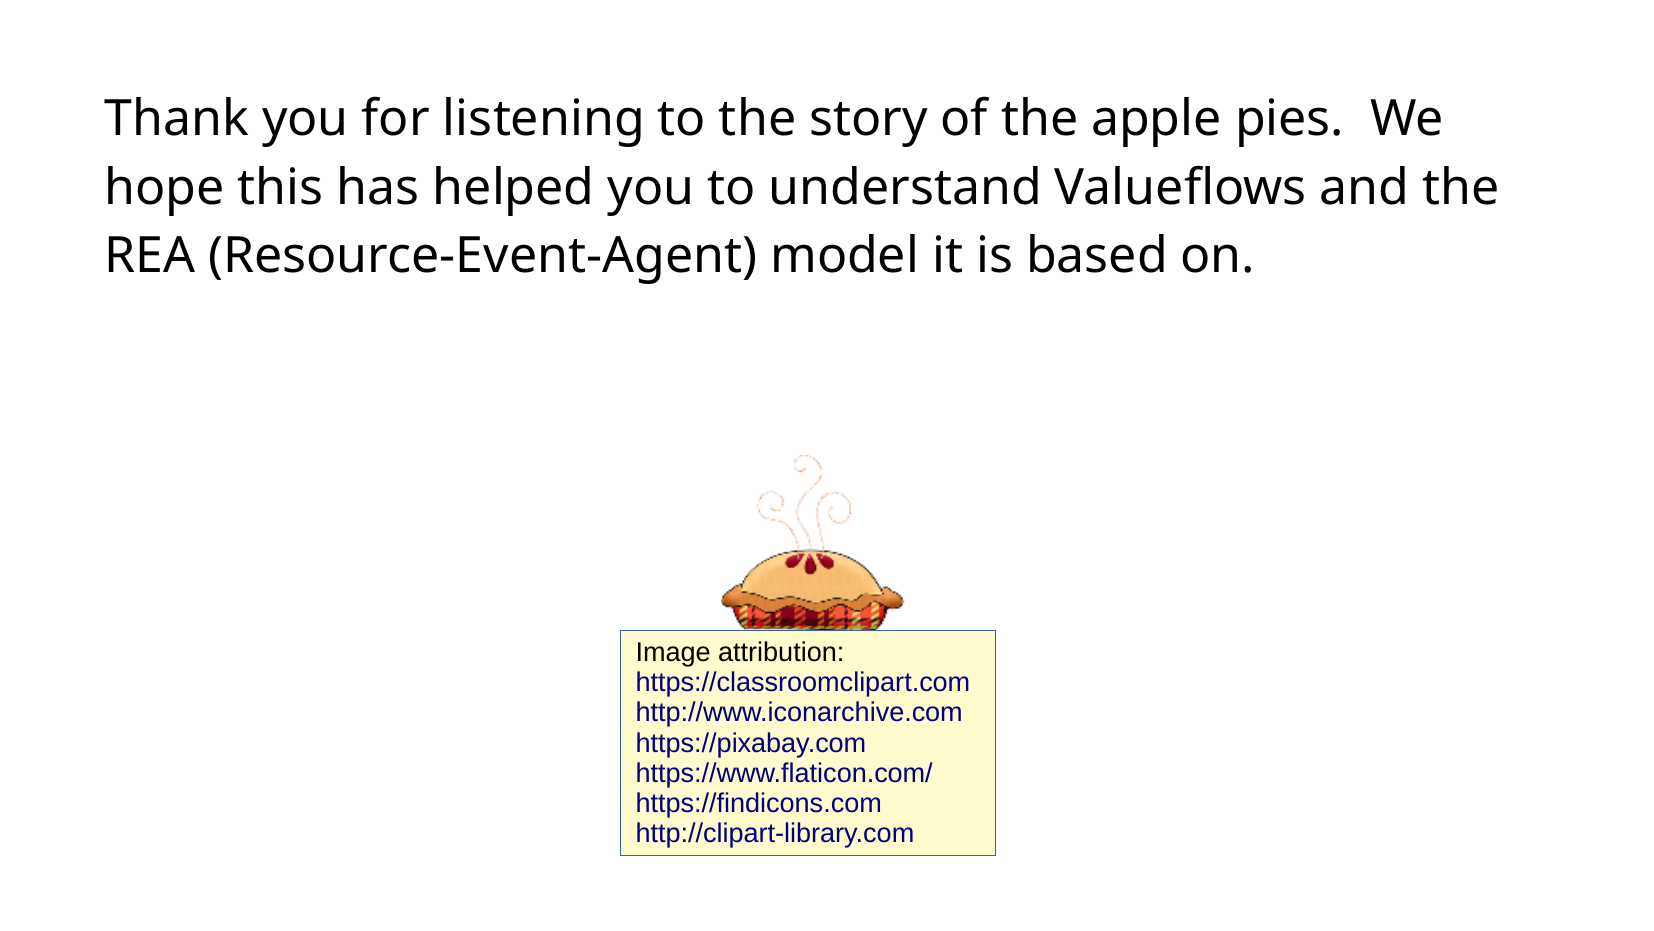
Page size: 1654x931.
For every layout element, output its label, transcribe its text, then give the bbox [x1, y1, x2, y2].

text_box Image attribution: https://classroomclipart.com http://www.iconarchive.com https://pixabay.com https://www.flaticon.com/ https://findicons.com http://clipart-library.com [620, 630, 996, 856]
text_box Thank you for listening to the story of the apple pies. We hope this has helped you to understand Valueflows and the REA (Resource-Event-Agent) model it is based on. [90, 75, 1546, 413]
picture [721, 455, 906, 630]
